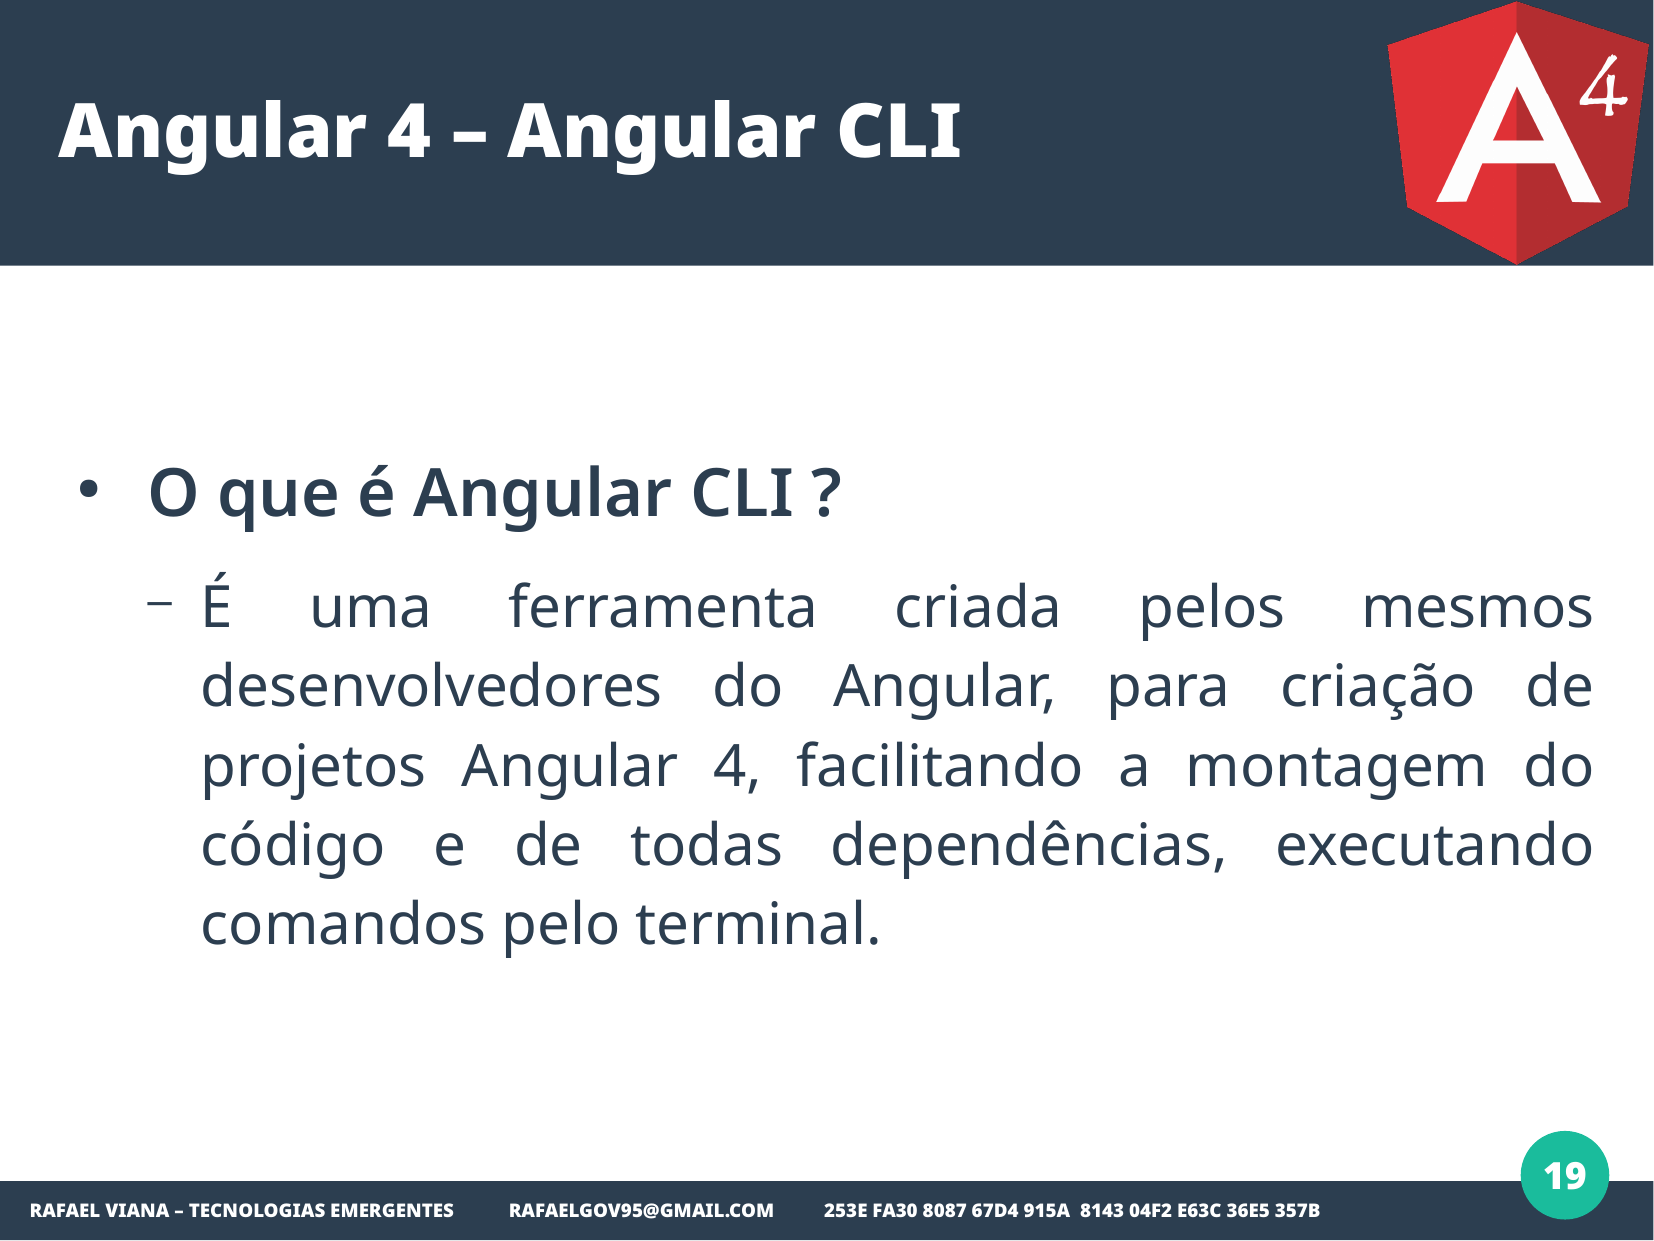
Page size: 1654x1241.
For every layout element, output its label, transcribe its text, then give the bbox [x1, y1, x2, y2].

title Angular 4 – Angular CLI [59, 49, 1387, 207]
picture [1387, 0, 1654, 266]
list O que é Angular CLI ? É uma ferramenta criada pelos mesmos desenvolvedores do Angular, para criação de projetos Angular 4, facilitando a montagem do código e de todas dependências, executando comandos pelo terminal. [59, 324, 1595, 1152]
text_box RAFAEL VIANA – TECNOLOGIAS EMERGENTES RAFAELGOV95@GMAIL.COM 253E FA30 8087 67D4 915A 8143 04F2 E63C 36E5 357B [29, 1181, 1654, 1241]
